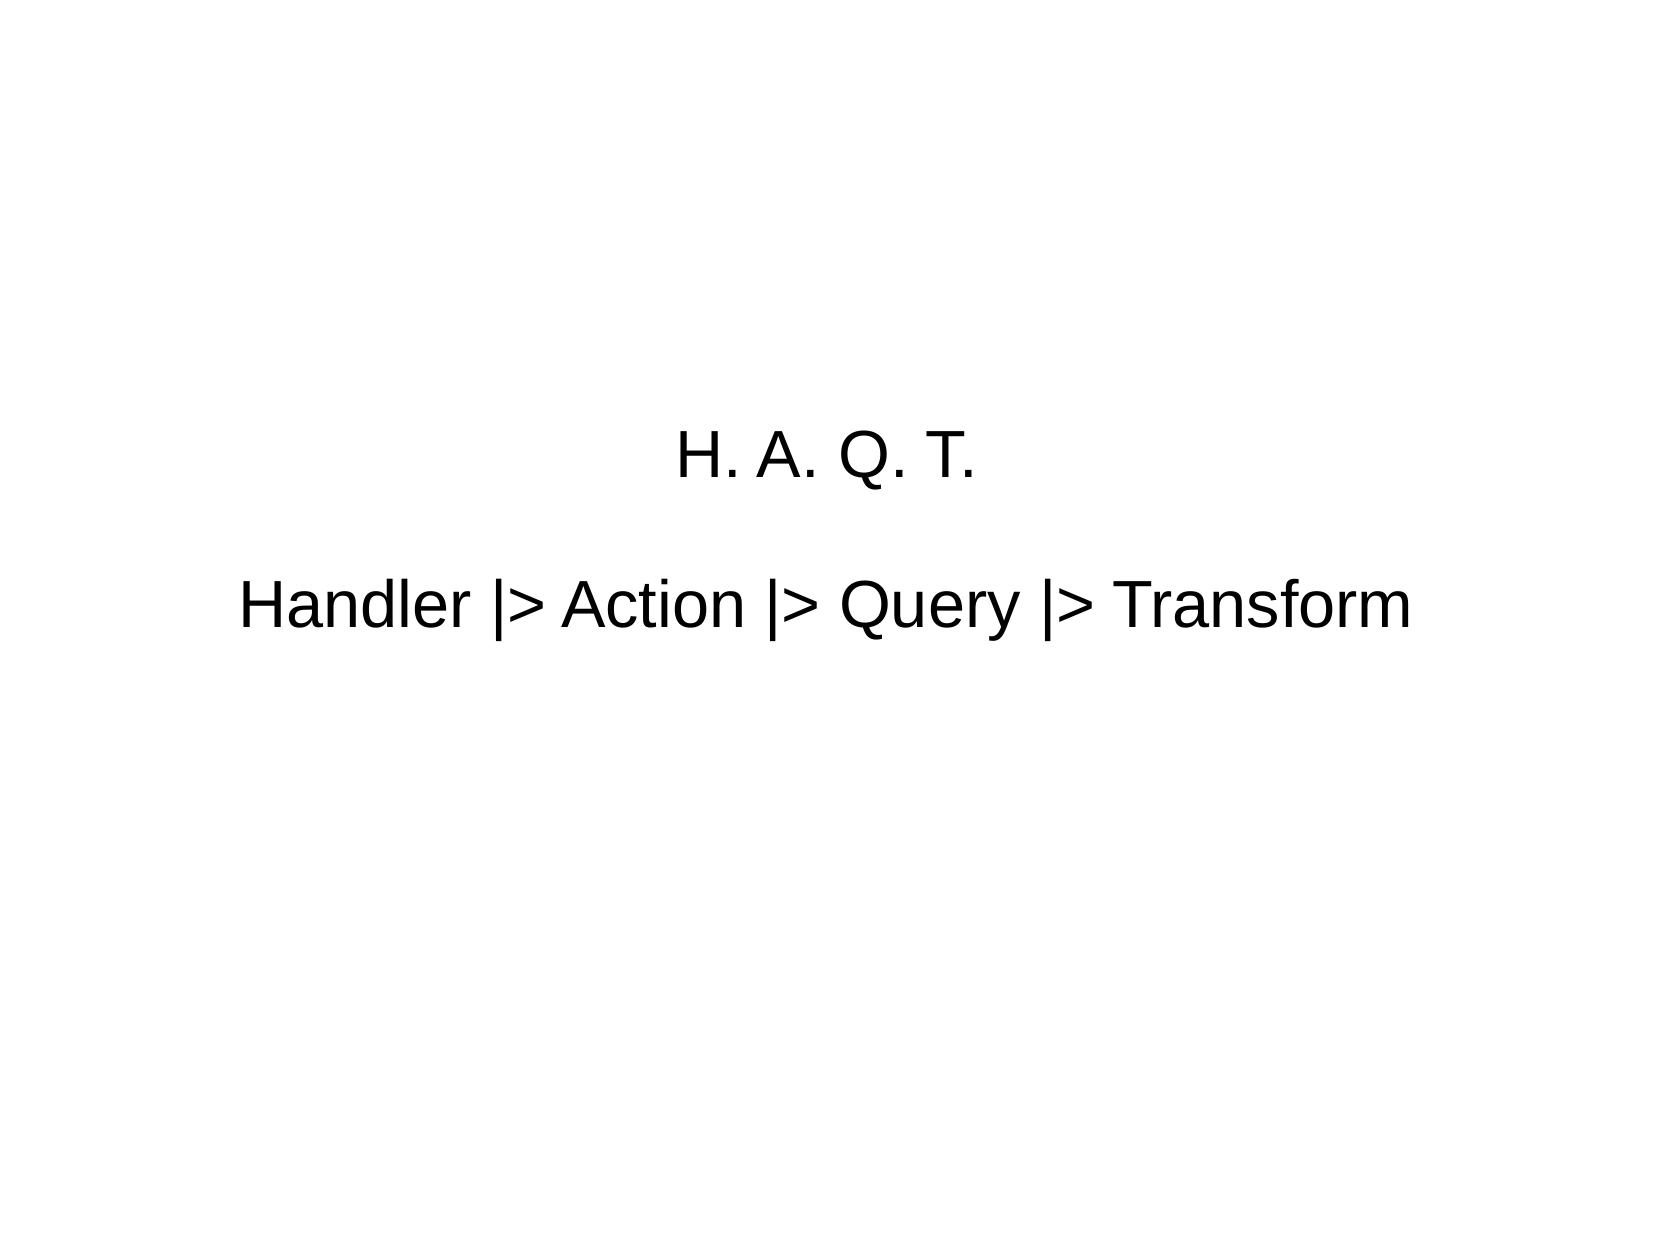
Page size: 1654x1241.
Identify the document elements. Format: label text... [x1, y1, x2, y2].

subtitle H. A. Q. T. Handler |> Action |> Query |> Transform [82, 49, 1571, 1010]
